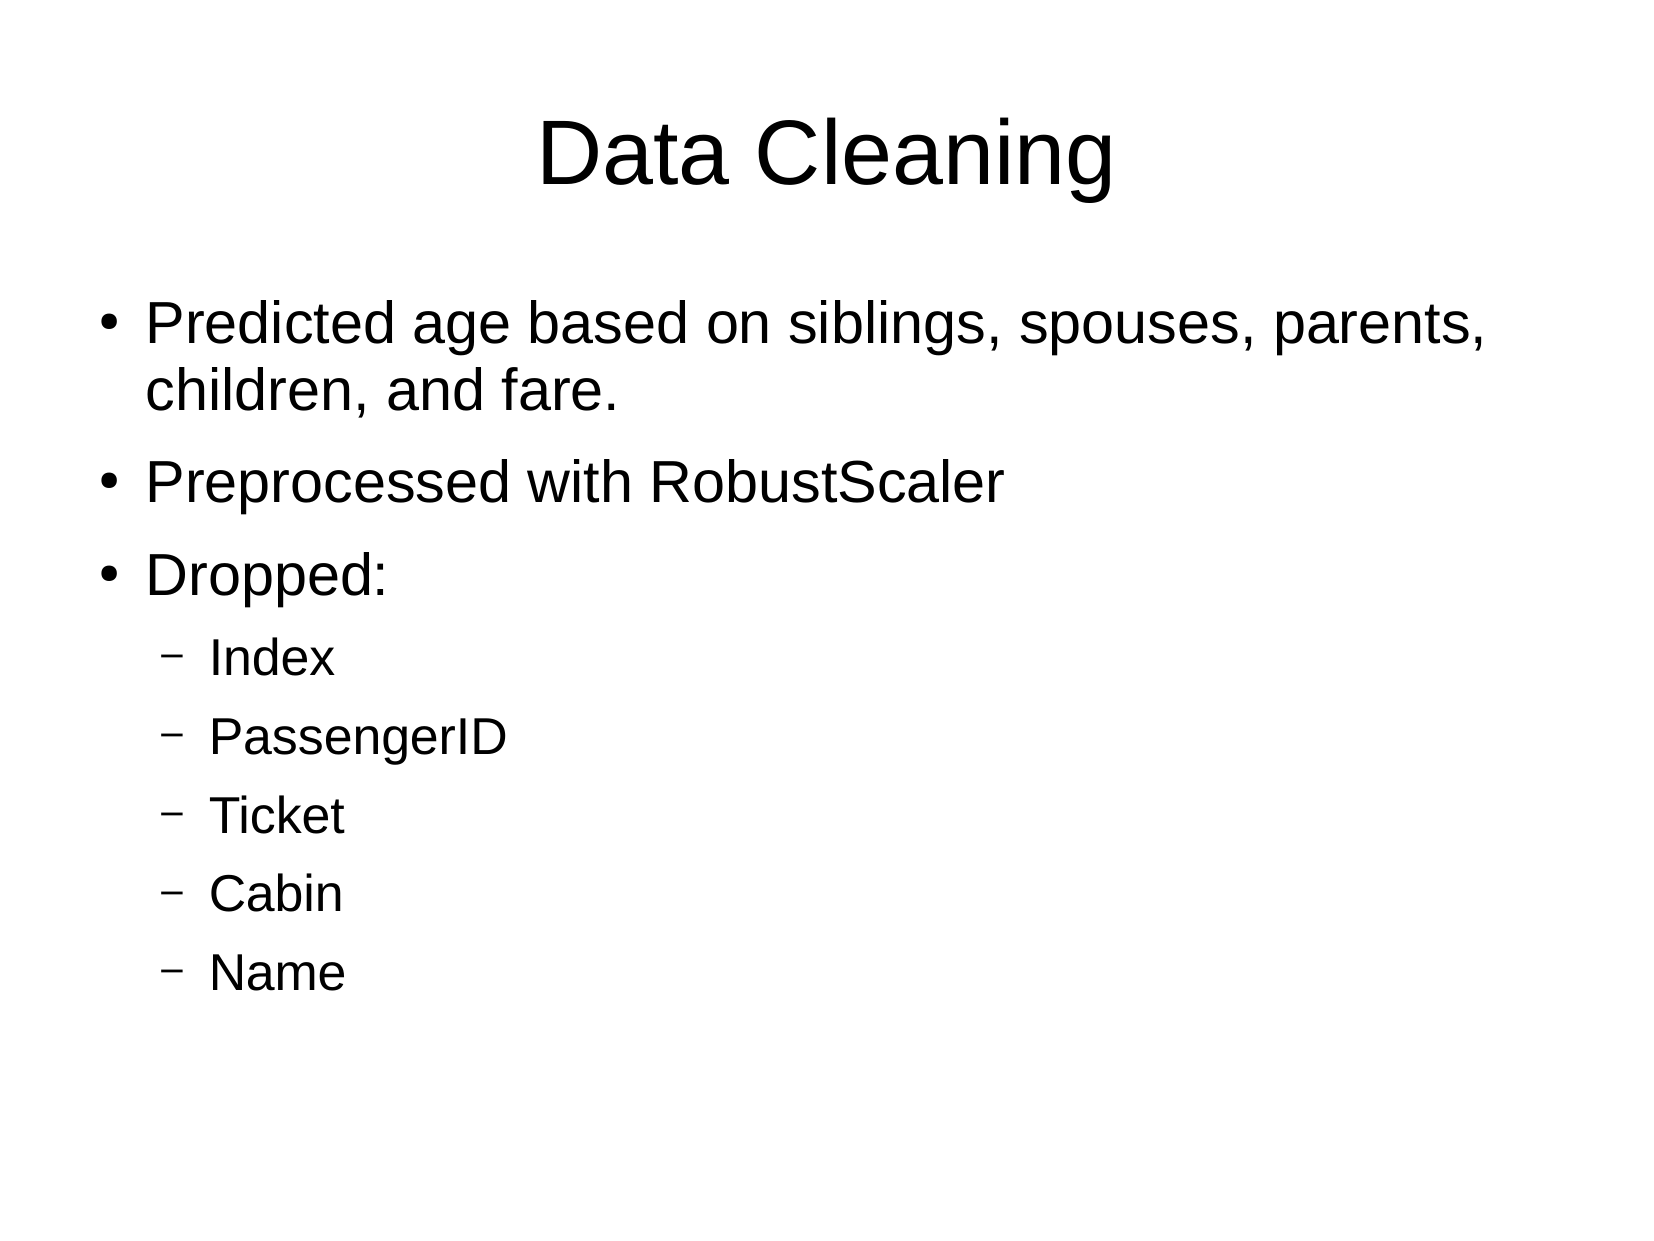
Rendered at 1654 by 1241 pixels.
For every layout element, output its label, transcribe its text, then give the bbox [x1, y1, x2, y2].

title Data Cleaning [82, 49, 1571, 257]
list Predicted age based on siblings, spouses, parents, children, and fare. Preprocessed with RobustScaler Dropped: Index PassengerID Ticket Cabin Name [82, 290, 1571, 1010]
